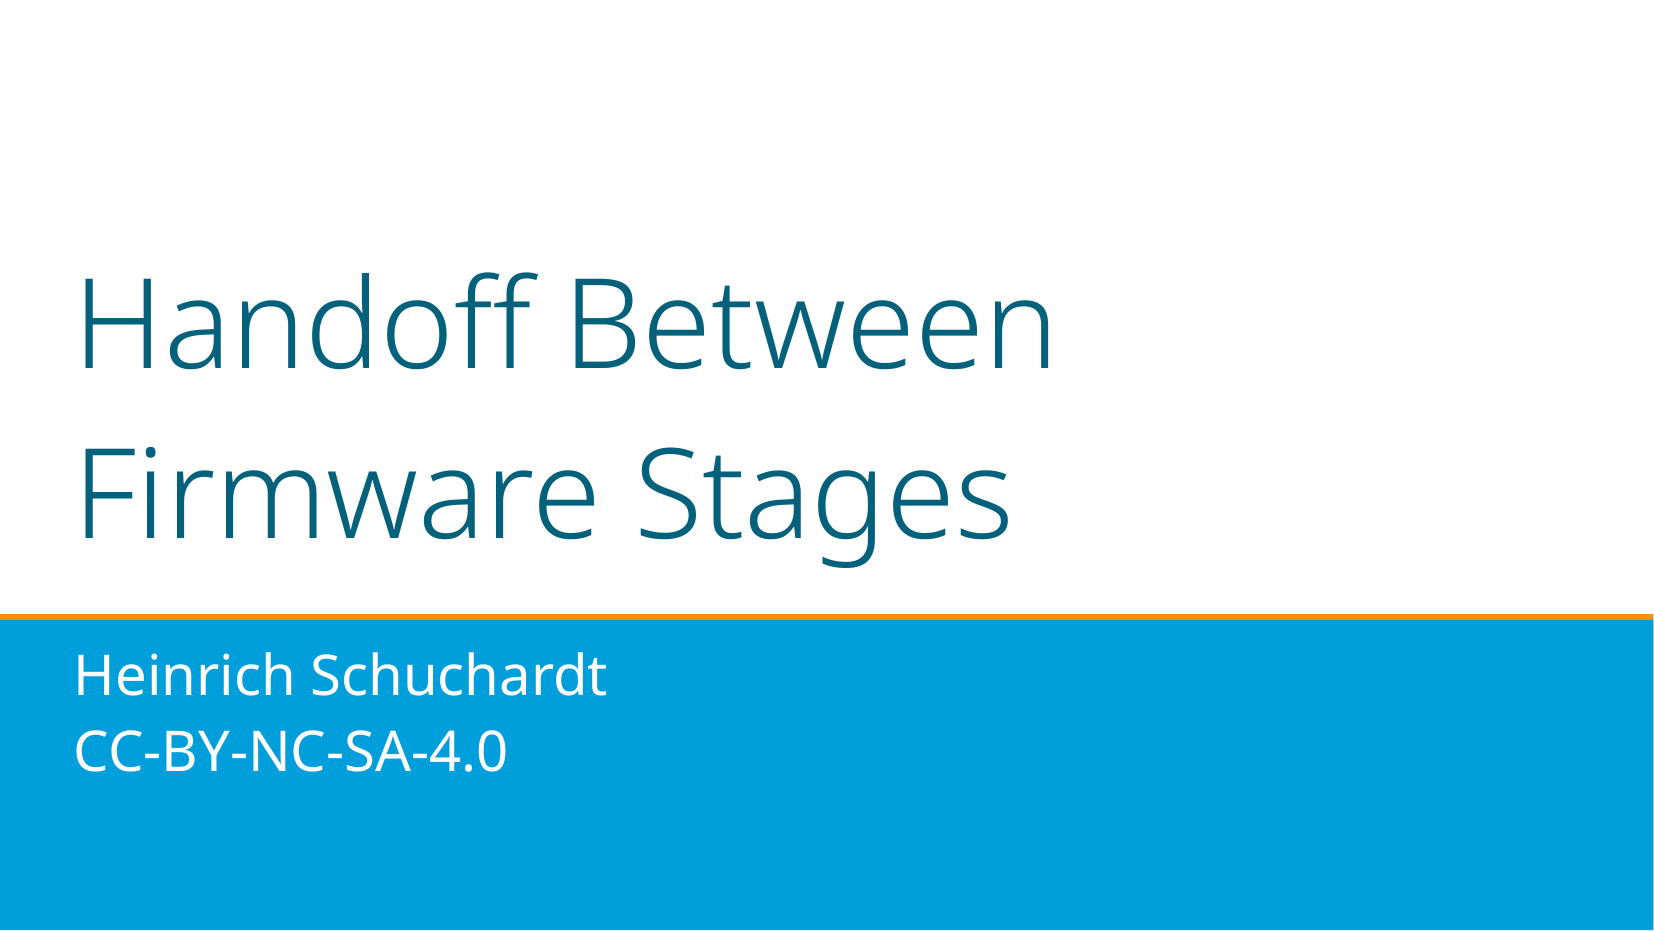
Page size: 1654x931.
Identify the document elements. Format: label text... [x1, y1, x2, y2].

title Handoff Between Firmware Stages [73, 44, 1551, 576]
subtitle Heinrich Schuchardt CC-BY-NC-SA-4.0 [73, 634, 1551, 827]
